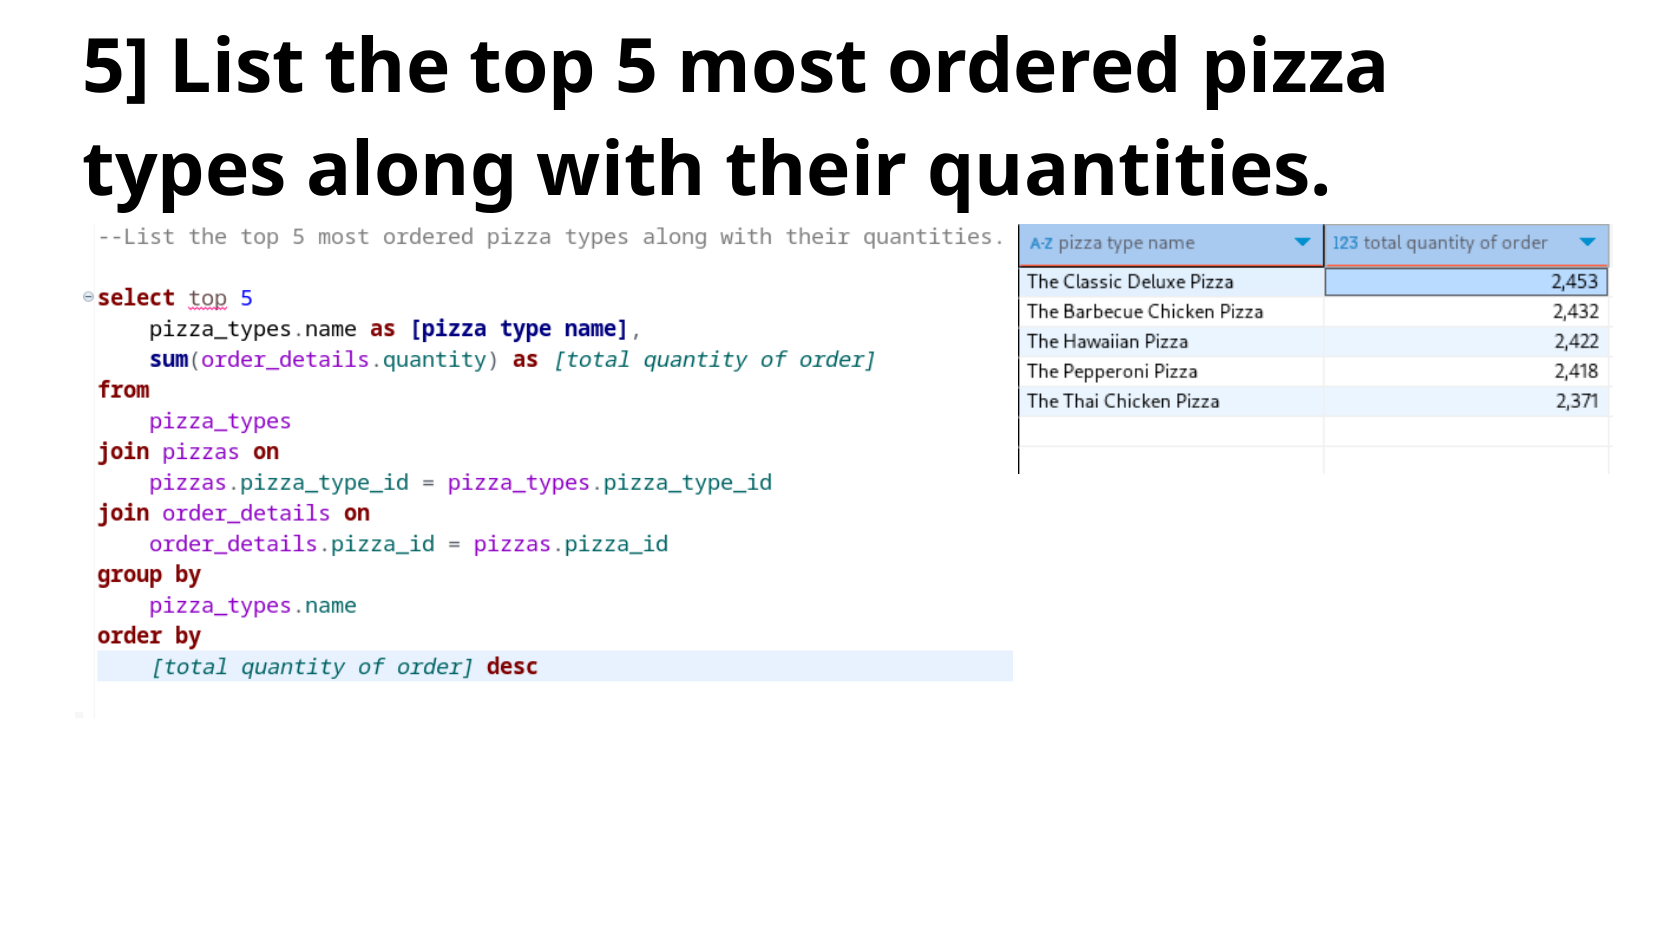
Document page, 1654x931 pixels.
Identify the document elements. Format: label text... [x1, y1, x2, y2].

picture [75, 224, 1013, 718]
title 5] List the top 5 most ordered pizza types along with their quantities. [82, 24, 1571, 205]
picture [1018, 224, 1613, 474]
